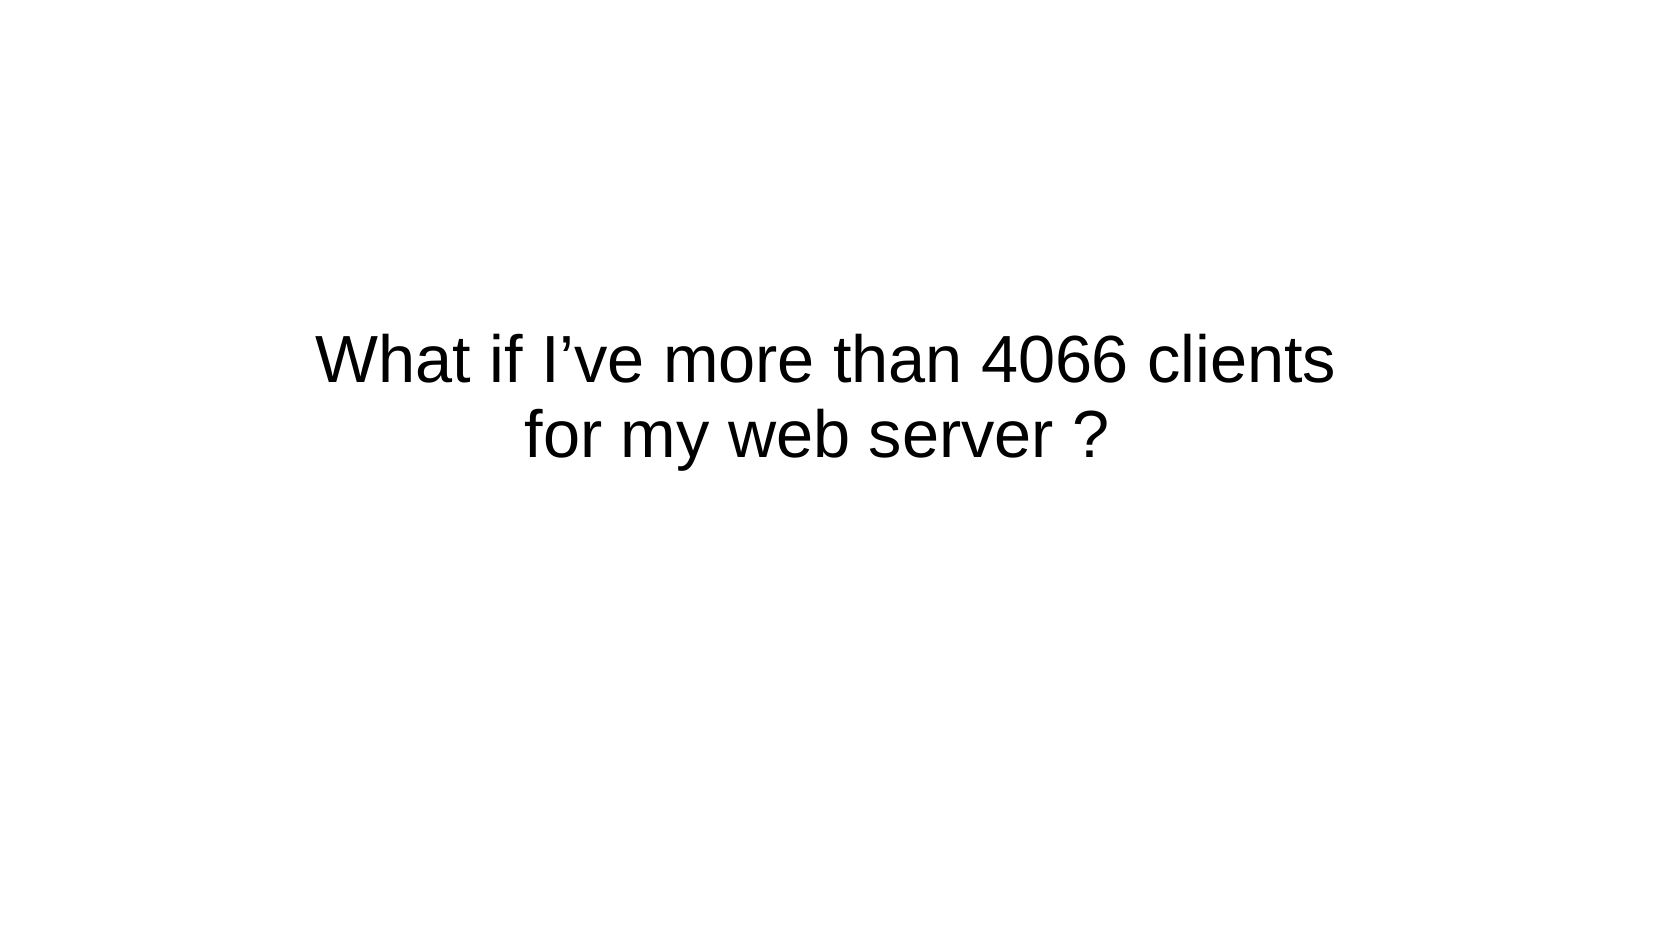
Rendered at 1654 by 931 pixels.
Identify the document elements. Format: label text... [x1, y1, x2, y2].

subtitle What if I’ve more than 4066 clients for my web server ? [82, 37, 1571, 757]
